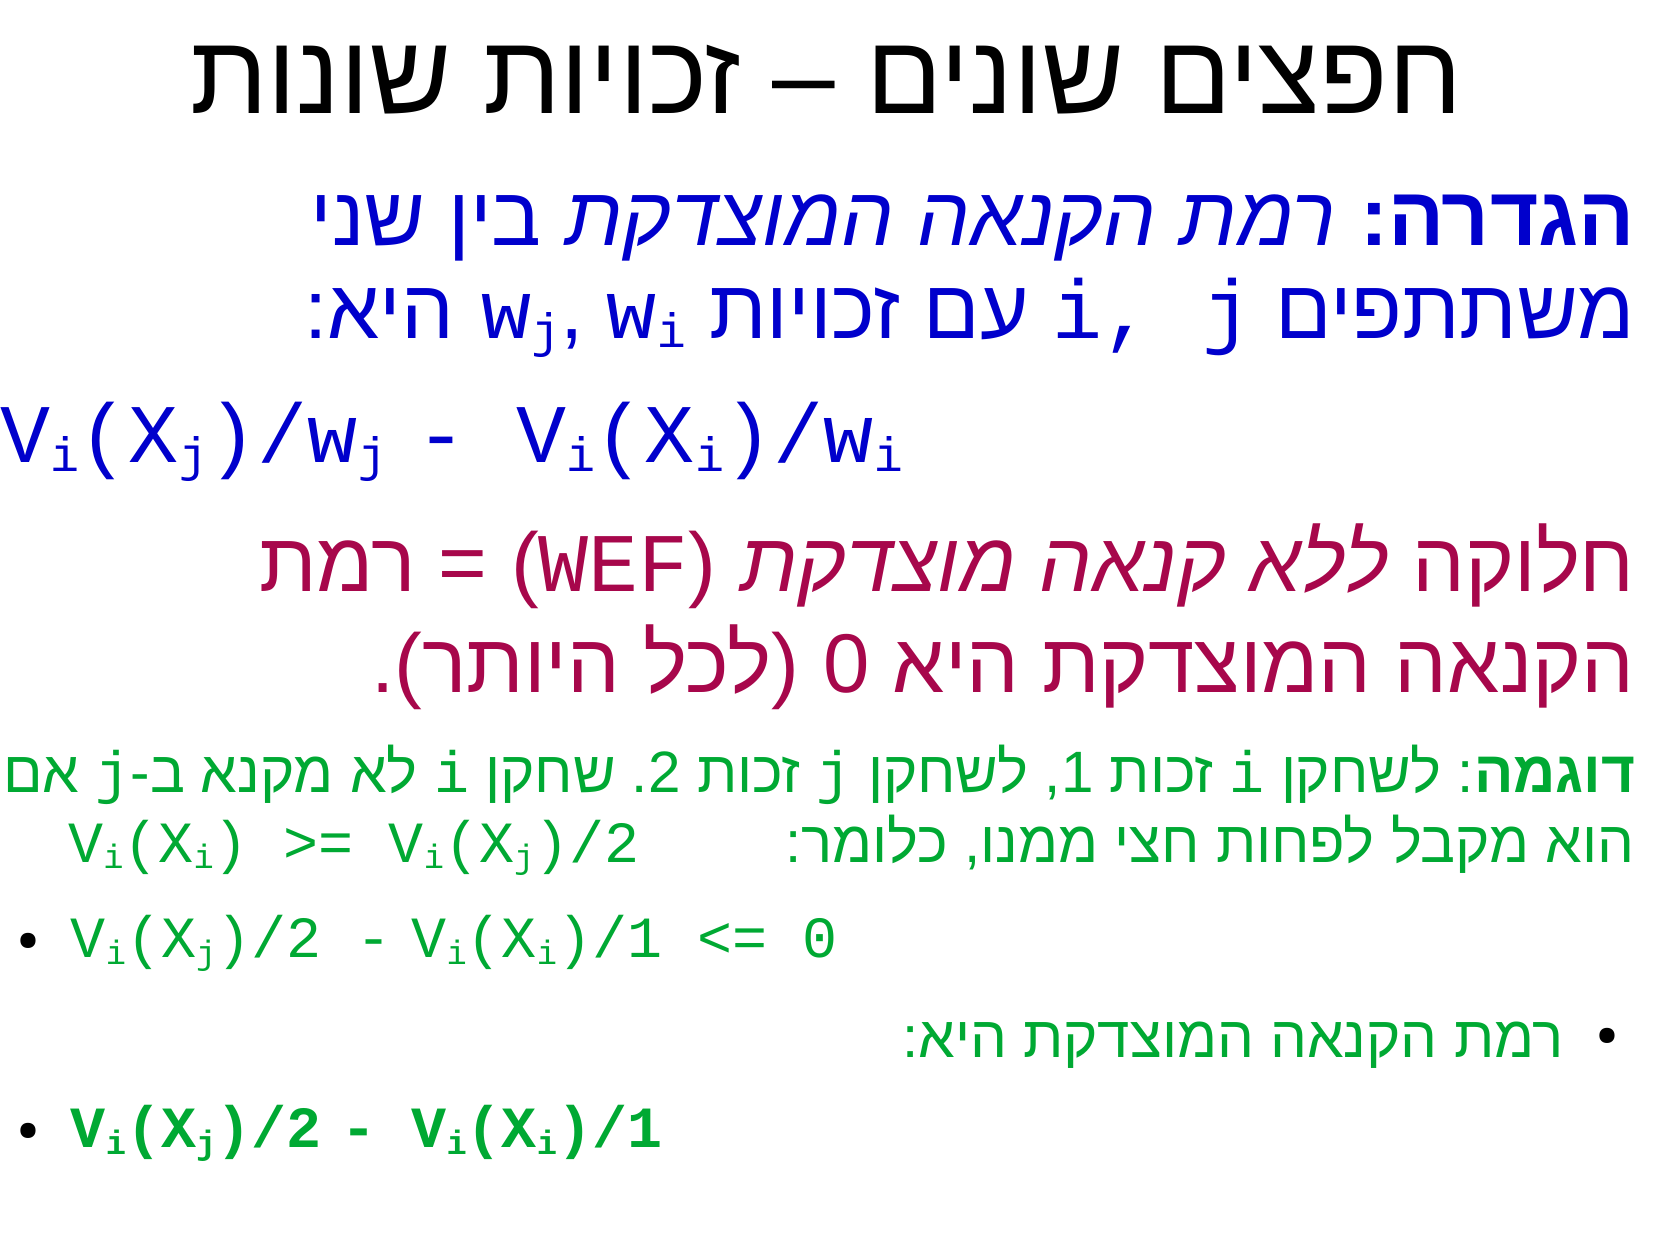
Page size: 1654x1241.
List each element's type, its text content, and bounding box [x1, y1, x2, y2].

list הגדרה: רמת הקנאה המוצדקת בין שני משתתפים i, j עם זכויות wj, wi היא: Vi(Xj)/wj - Vi(Xi)/wi חלוקה ללא קנאה מוצדקת (WEF) = רמת הקנאה המוצדקת היא 0 (לכל היותר). דוגמה: לשחקן i זכות 1, לשחקן j זכות 2. שחקן i לא מקנא ב-j אם הוא מקבל לפחות חצי ממנו, כלומר: Vi(Xi) >= Vi(Xj)/2 Vi(Xj)/2 - Vi(Xi)/1 <= 0 רמת הקנאה המוצדקת היא: Vi(Xj)/2 - Vi(Xi)/1 [0, 170, 1636, 1241]
title חפצים שונים – זכויות שונות [0, 0, 1654, 151]
